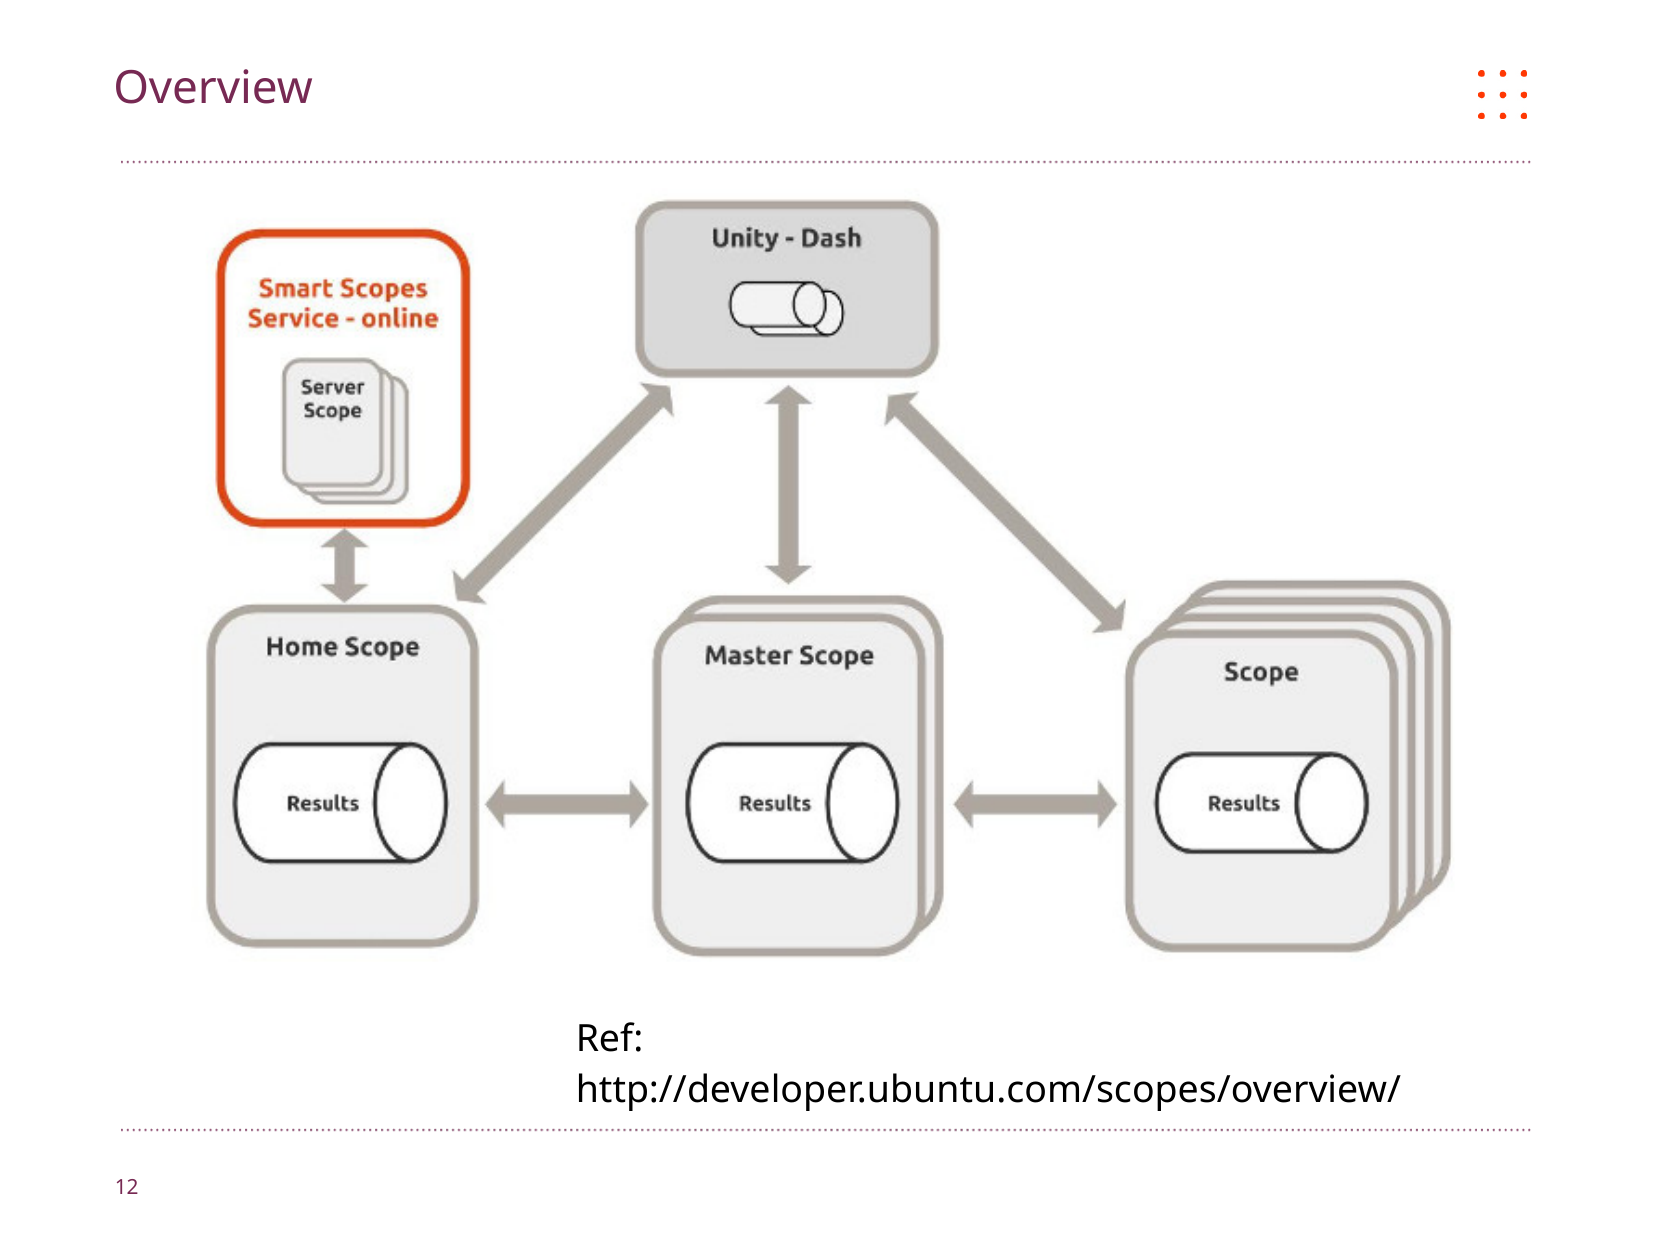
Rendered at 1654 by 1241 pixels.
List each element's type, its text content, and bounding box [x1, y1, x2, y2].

picture [111, 159, 1533, 166]
text_box Ref: http://developer.ubuntu.com/scopes/overview/ [561, 1003, 1477, 1062]
picture [177, 174, 1477, 975]
title Overview [113, 48, 1382, 124]
picture [111, 1127, 1533, 1134]
picture [1478, 70, 1527, 119]
